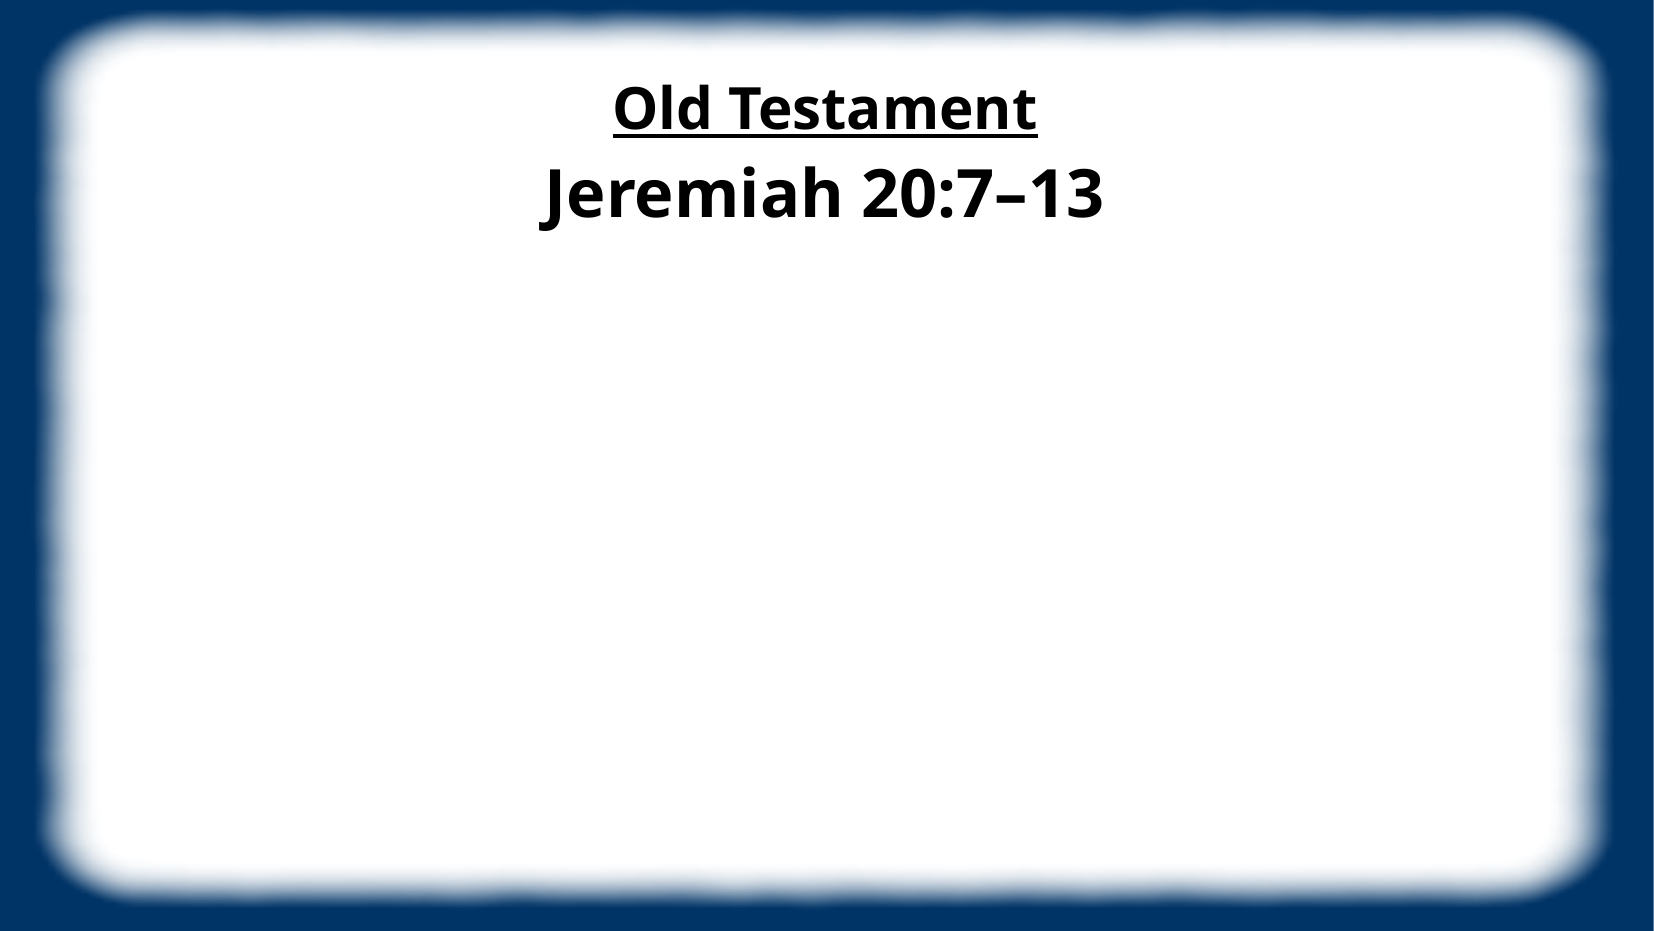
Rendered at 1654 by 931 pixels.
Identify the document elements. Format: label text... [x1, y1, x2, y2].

picture [0, 0, 1654, 931]
text_box Old Testament Jeremiah 20:7–13 [105, 60, 1546, 241]
